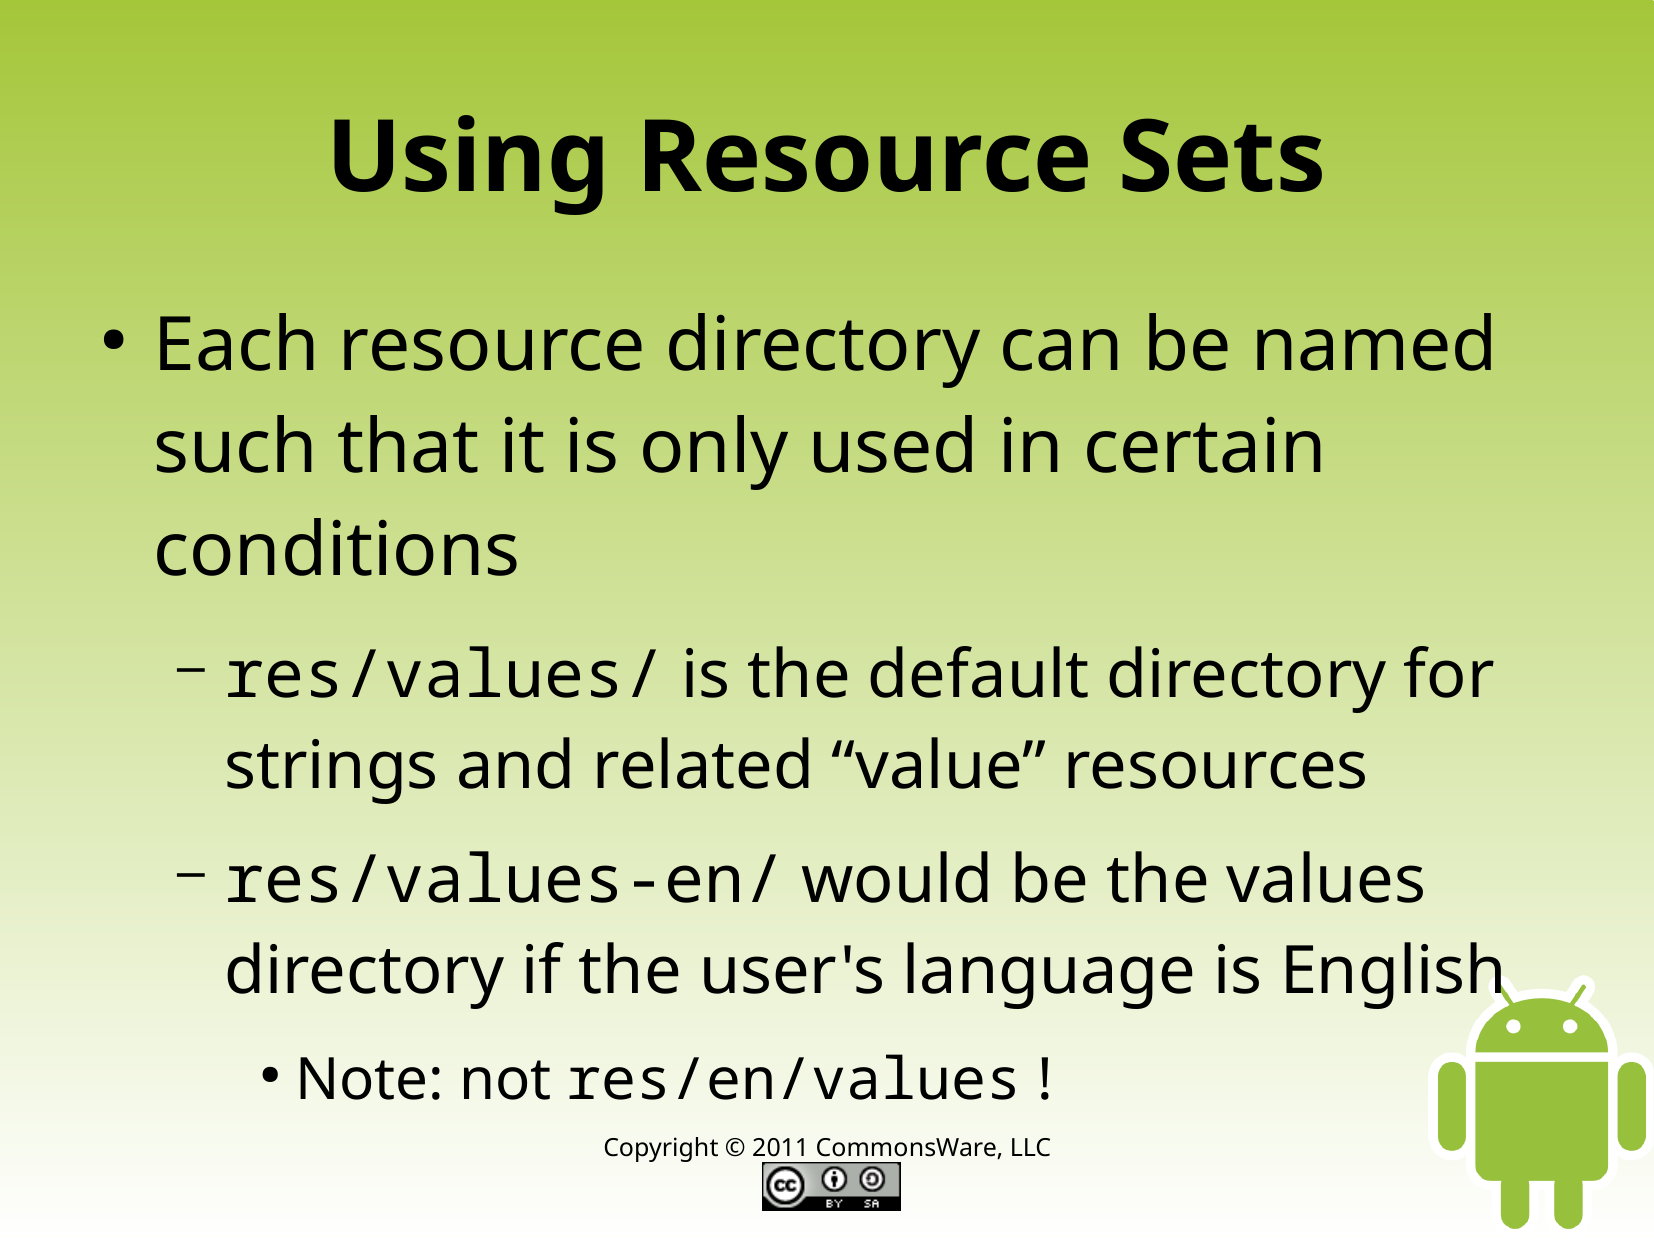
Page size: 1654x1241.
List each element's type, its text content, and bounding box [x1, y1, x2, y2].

picture [1428, 975, 1654, 1238]
title Using Resource Sets [82, 49, 1571, 257]
picture [762, 1162, 901, 1211]
list Each resource directory can be named such that it is only used in certain conditions res/values/ is the default directory for strings and related “value” resources res/values-en/ would be the values directory if the user's language is English Note: not res/en/values ! [82, 290, 1571, 1126]
